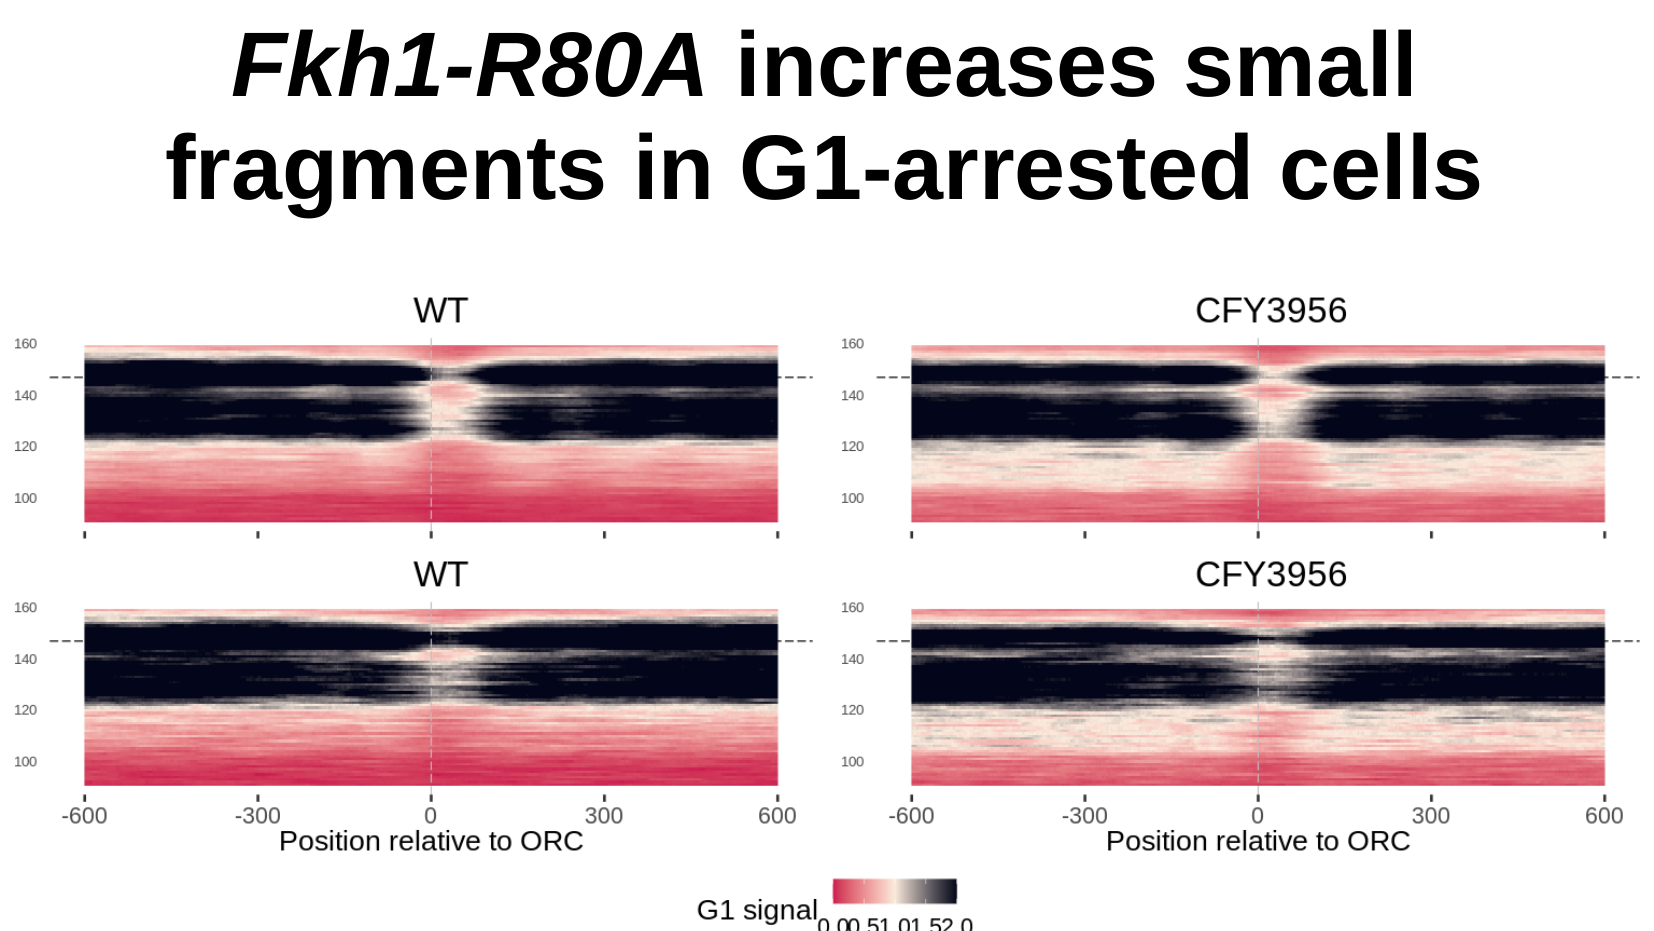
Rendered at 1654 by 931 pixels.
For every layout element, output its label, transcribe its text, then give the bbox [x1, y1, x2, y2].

title Fkh1-R80A increases small fragments in G1-arrested cells [0, 0, 1651, 271]
picture [0, 276, 1654, 931]
